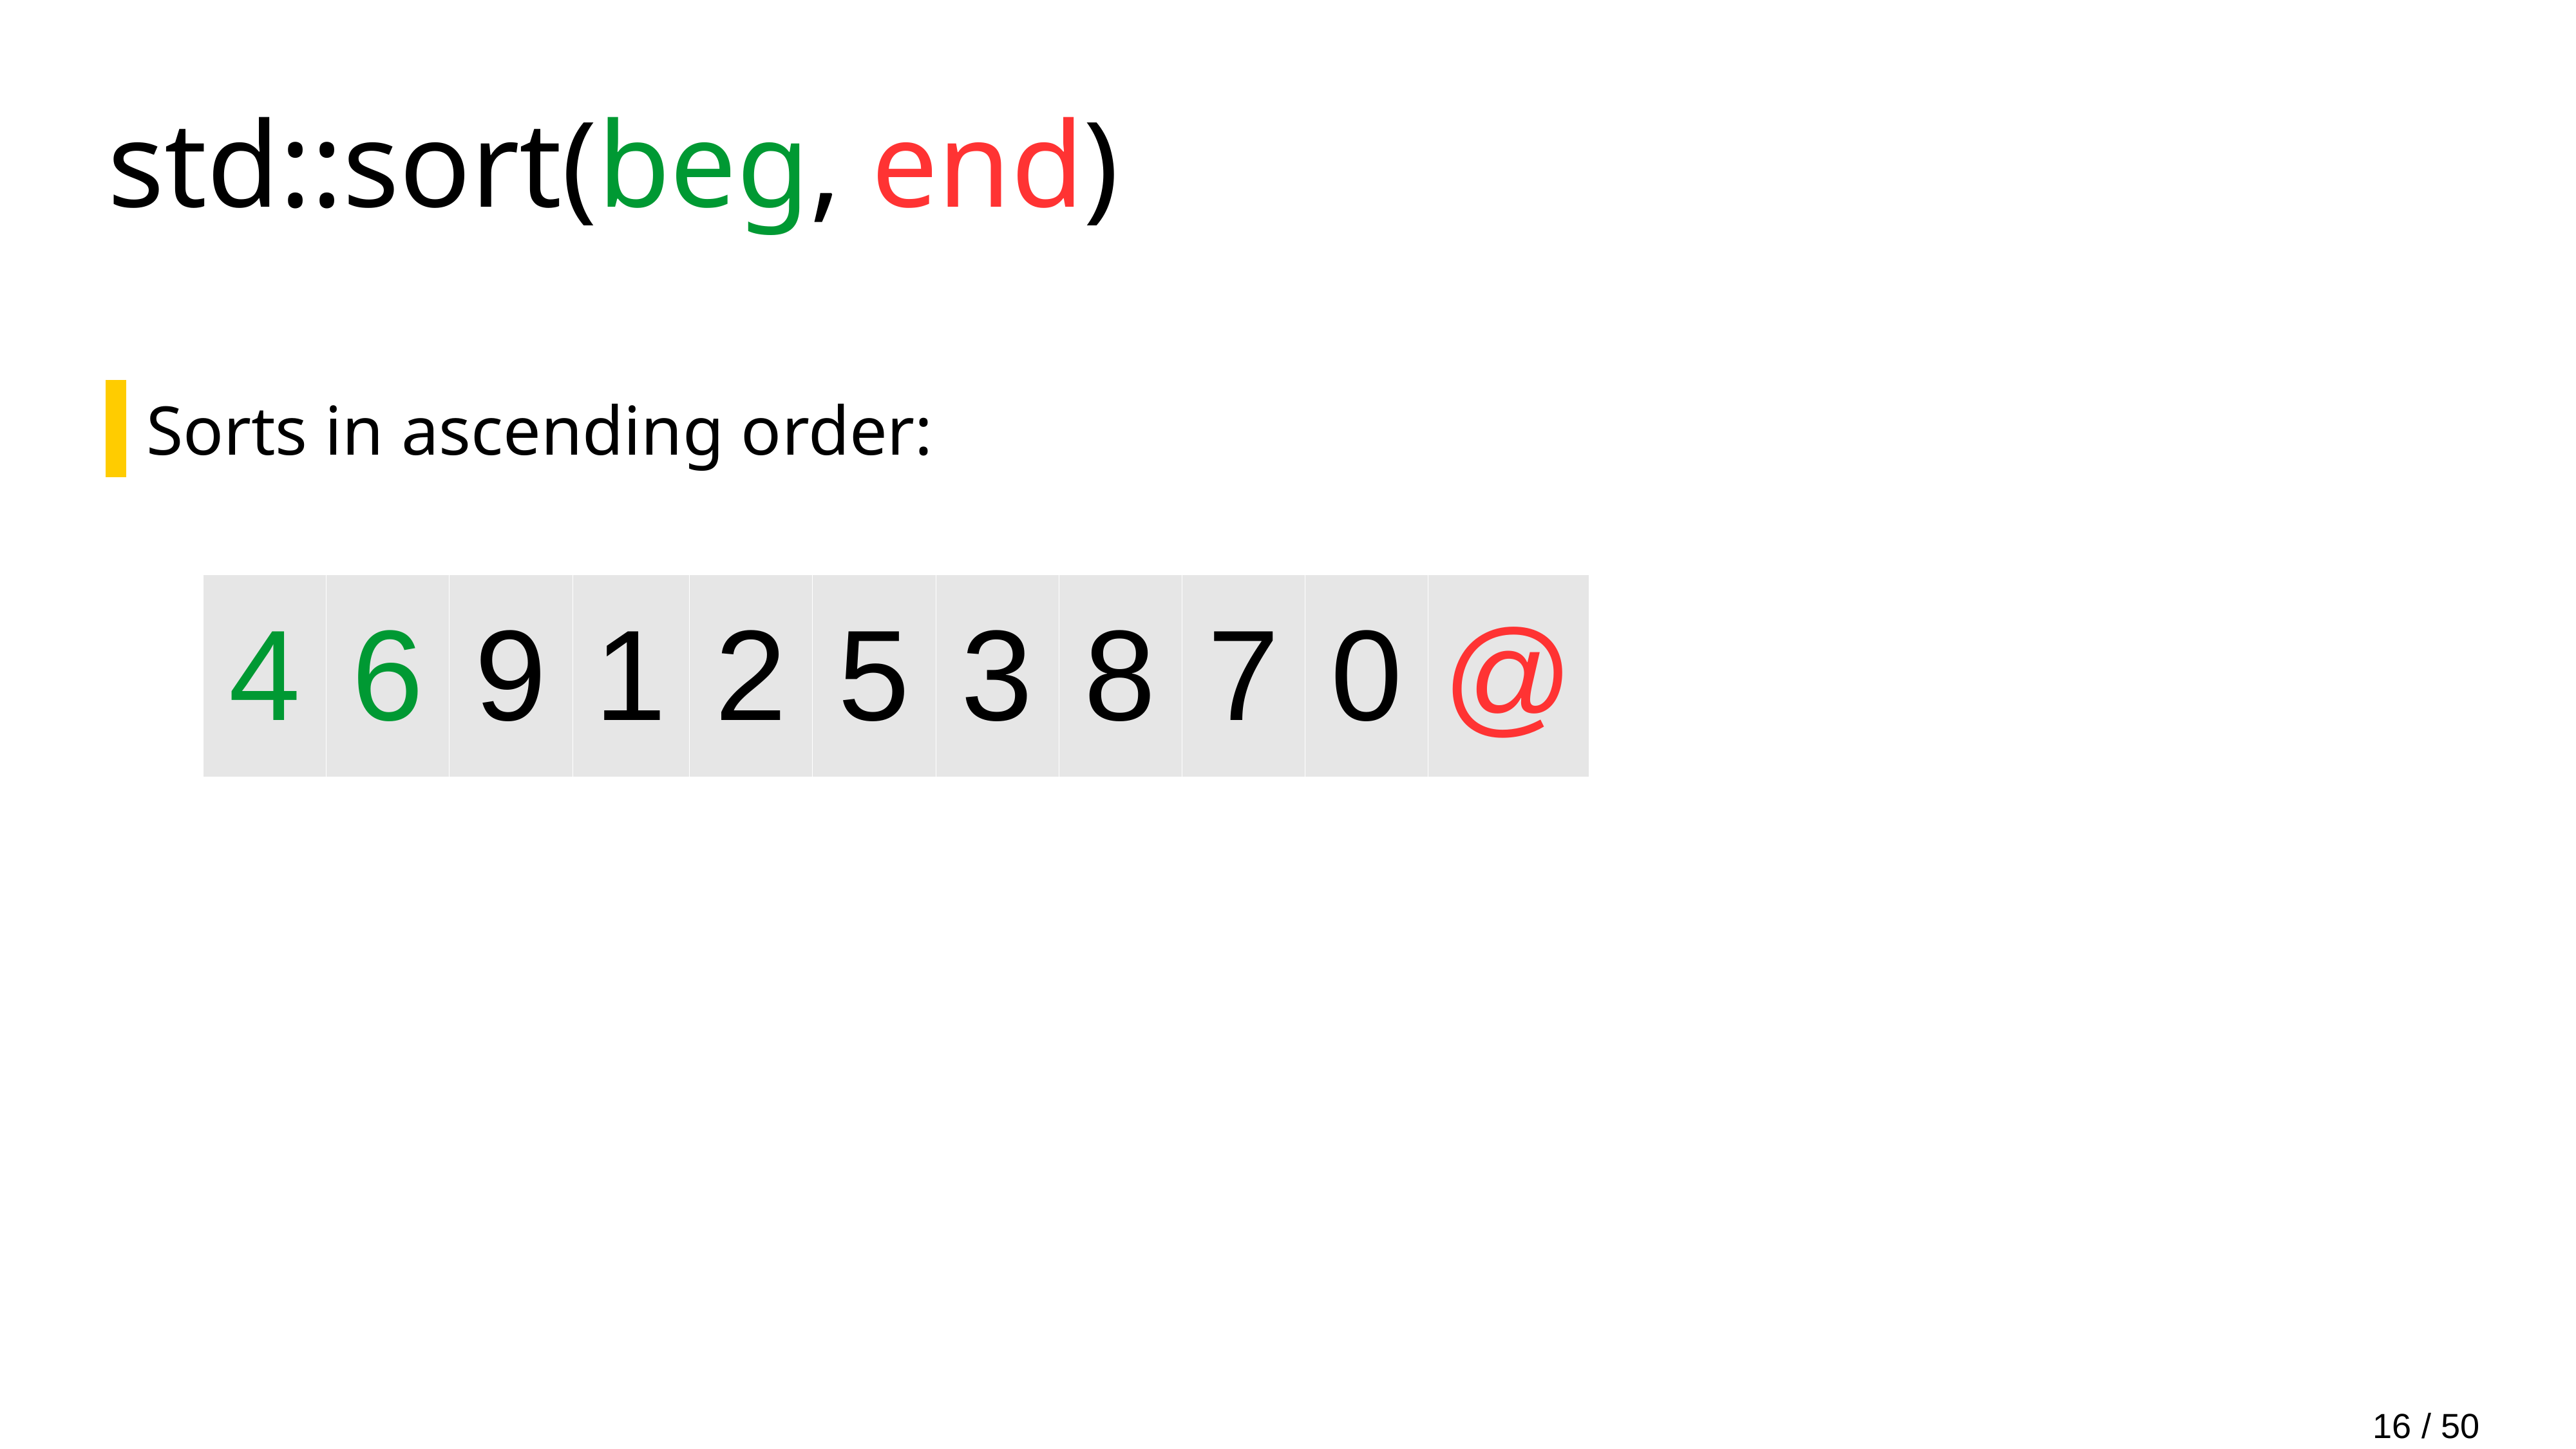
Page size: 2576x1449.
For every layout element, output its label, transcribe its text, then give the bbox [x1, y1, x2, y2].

table_header 2 [690, 575, 812, 777]
table_header 6 [327, 575, 449, 777]
table_header 9 [450, 575, 573, 777]
table_header 3 [936, 575, 1059, 777]
table_header 7 [1182, 575, 1305, 777]
table_header 5 [813, 575, 936, 777]
title std::sort(beg, end) [108, 88, 2468, 235]
text_box <number> / 50 [2363, 1402, 2576, 1449]
table_header 1 [573, 575, 689, 777]
table_header @ [1428, 575, 1589, 777]
text_box Sorts in ascending order: [96, 364, 2512, 1419]
table_header 0 [1305, 575, 1428, 777]
table_header 8 [1059, 575, 1182, 777]
table_header 4 [204, 575, 326, 777]
